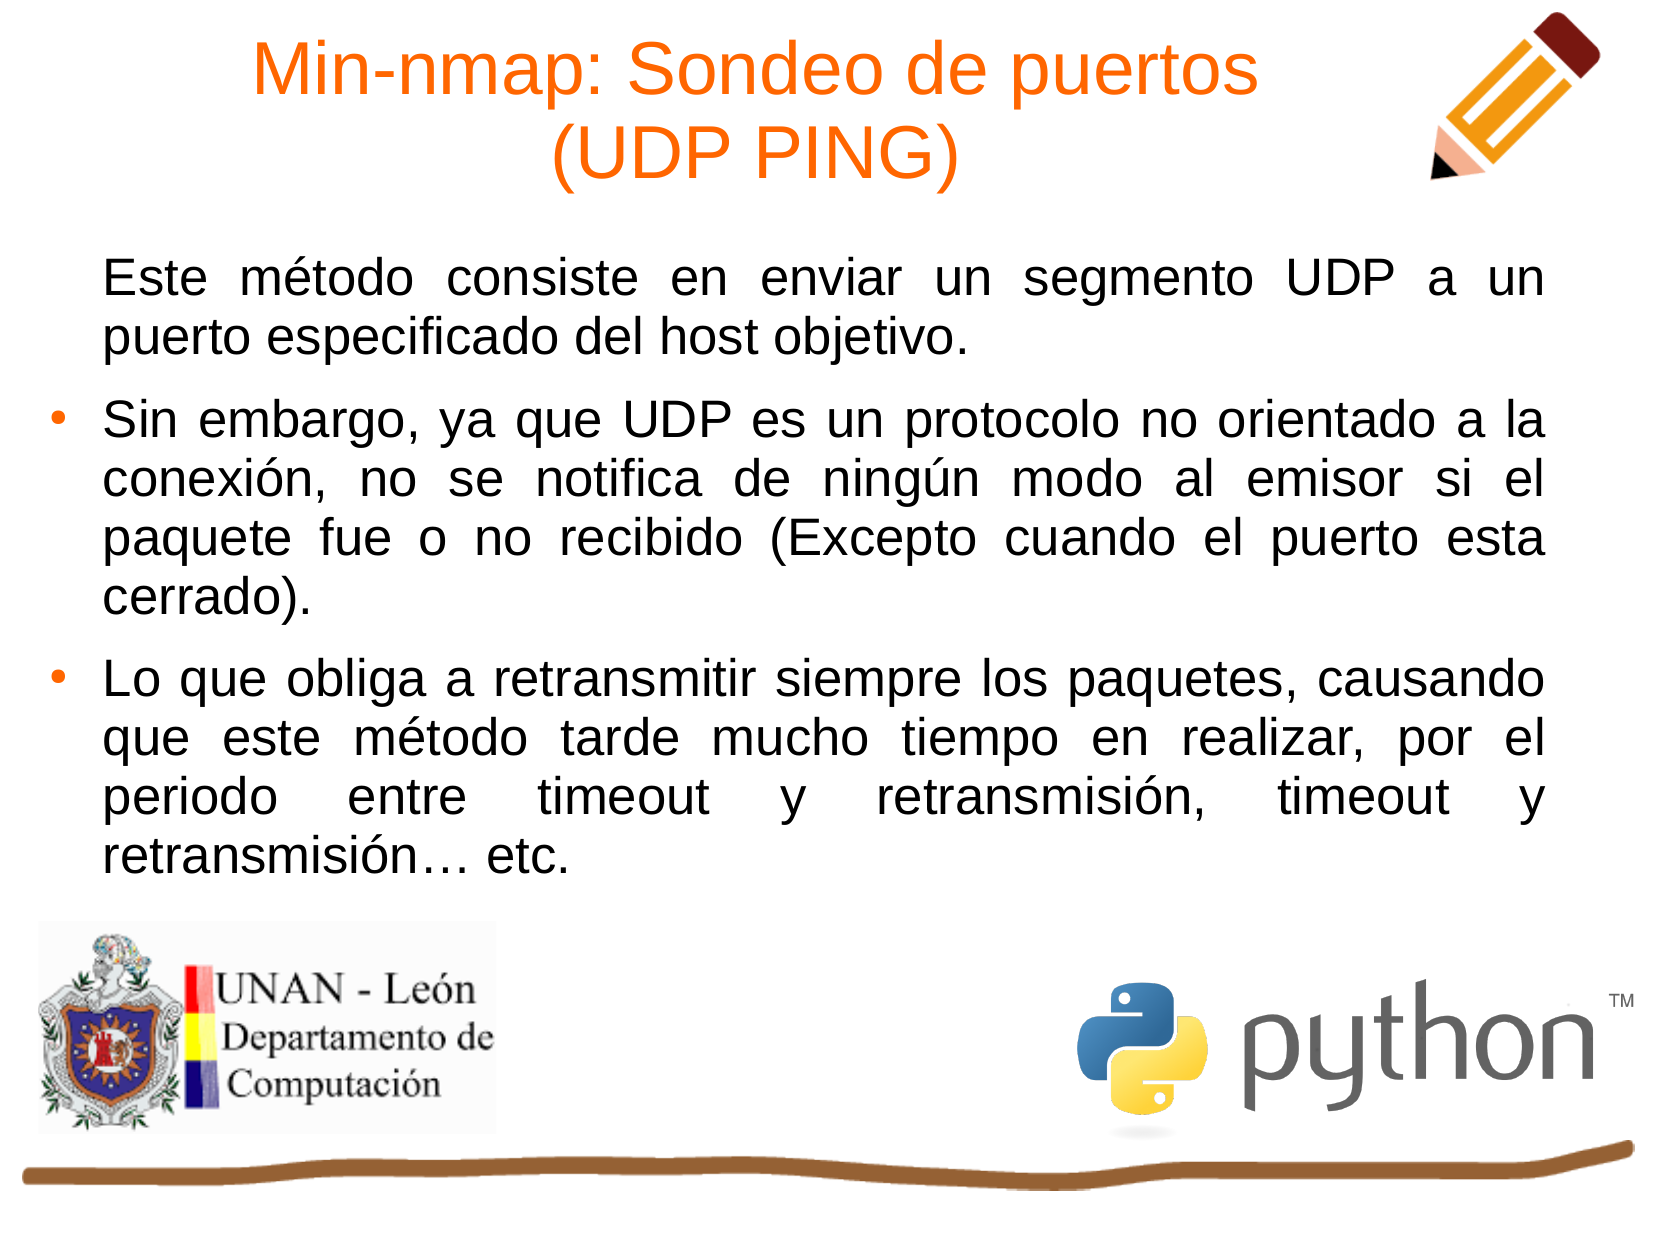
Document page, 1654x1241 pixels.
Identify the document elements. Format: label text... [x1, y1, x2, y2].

title Min-nmap: Sondeo de puertos (UDP PING) [82, 26, 1430, 195]
list Este método consiste en enviar un segmento UDP a un puerto especificado del host objetivo. Sin embargo, ya que UDP es un protocolo no orientado a la conexión, no se notifica de ningún modo al emisor si el paquete fue o no recibido (Excepto cuando el puerto esta cerrado). Lo que obliga a retransmitir siempre los paquetes, causando que este método tarde mucho tiempo en realizar, por el periodo entre timeout y retransmisión, timeout y retransmisión… etc. [47, 248, 1548, 886]
picture [1430, 12, 1601, 181]
picture [22, 970, 1647, 1191]
picture [38, 921, 497, 1134]
